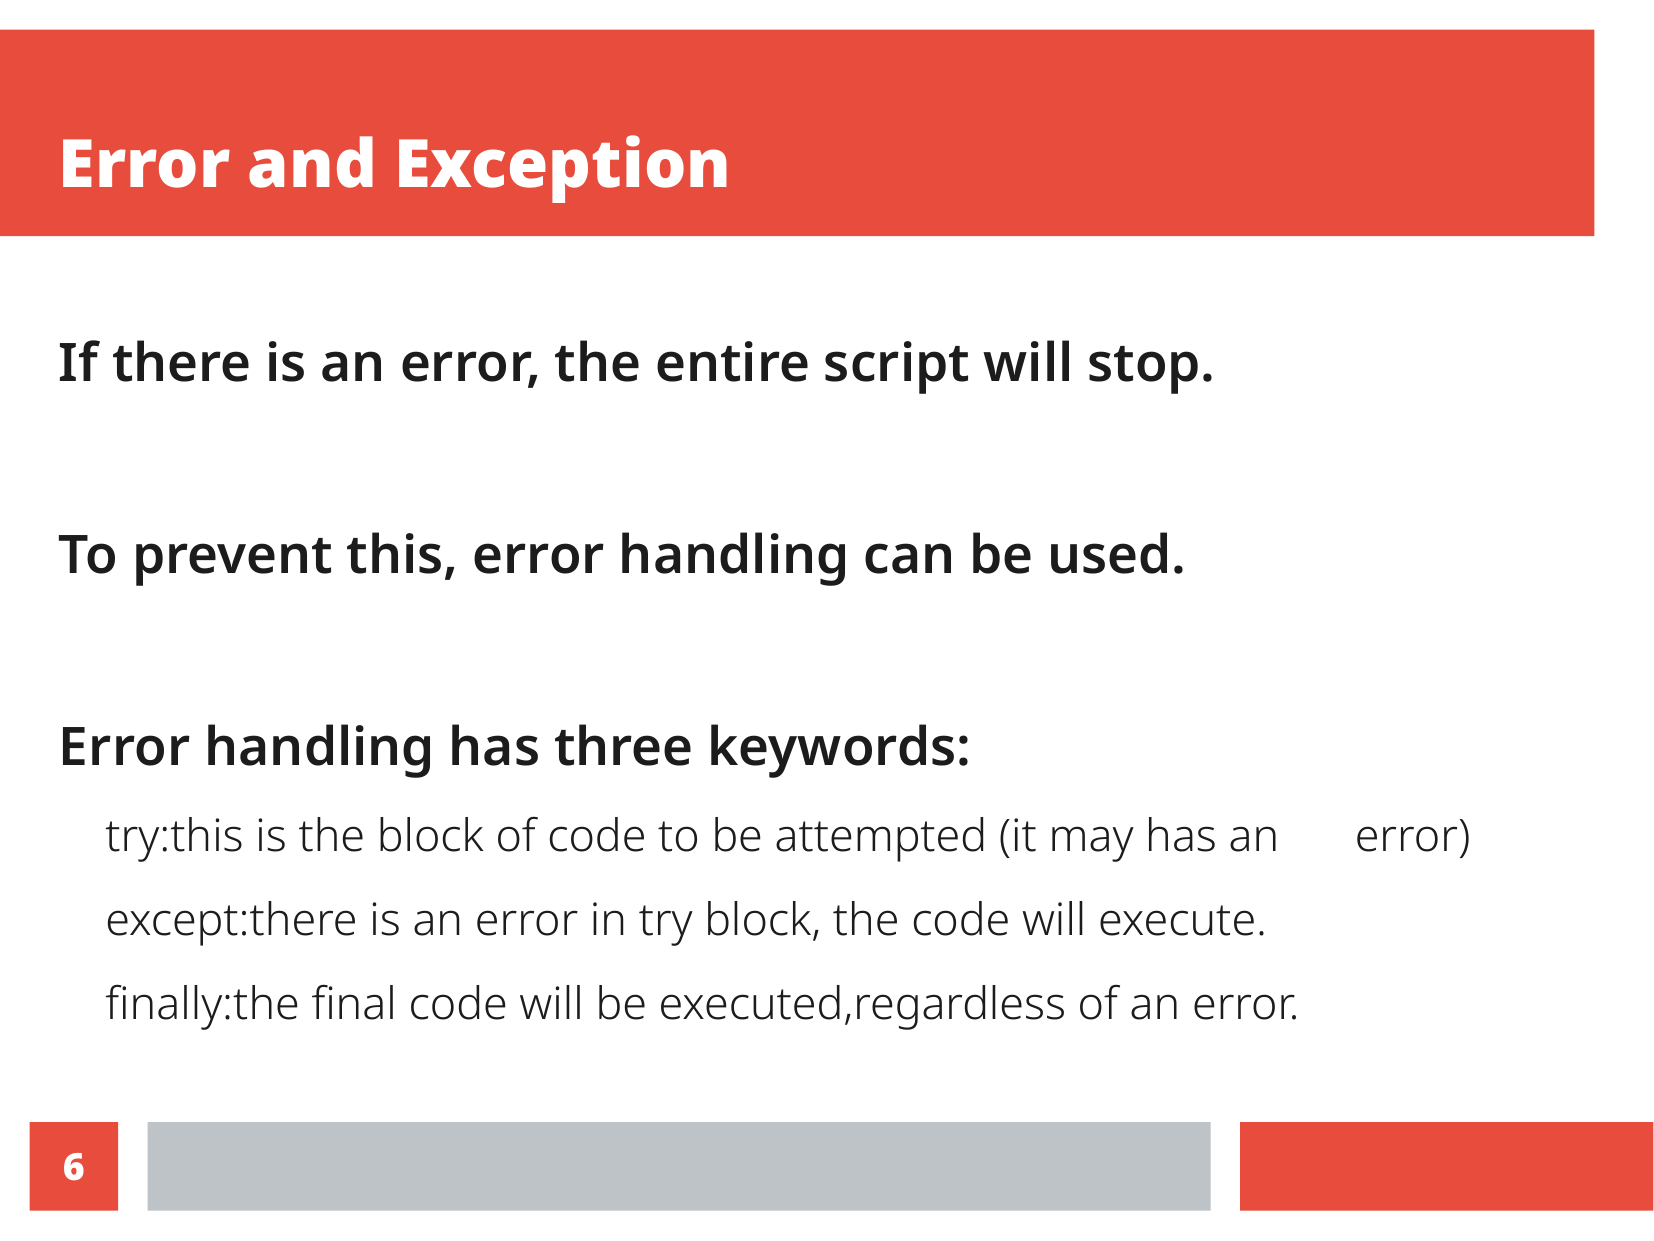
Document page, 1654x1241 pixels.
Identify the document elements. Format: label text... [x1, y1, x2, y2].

title Error and Exception [59, 59, 1595, 207]
list If there is an error, the entire script will stop. To prevent this, error handling can be used. Error handling has three keywords: try:this is the block of code to be attempted (it may has an error) except:there is an error in try block, the code will execute. finally:the final code will be executed,regardless of an error. [59, 324, 1565, 1093]
